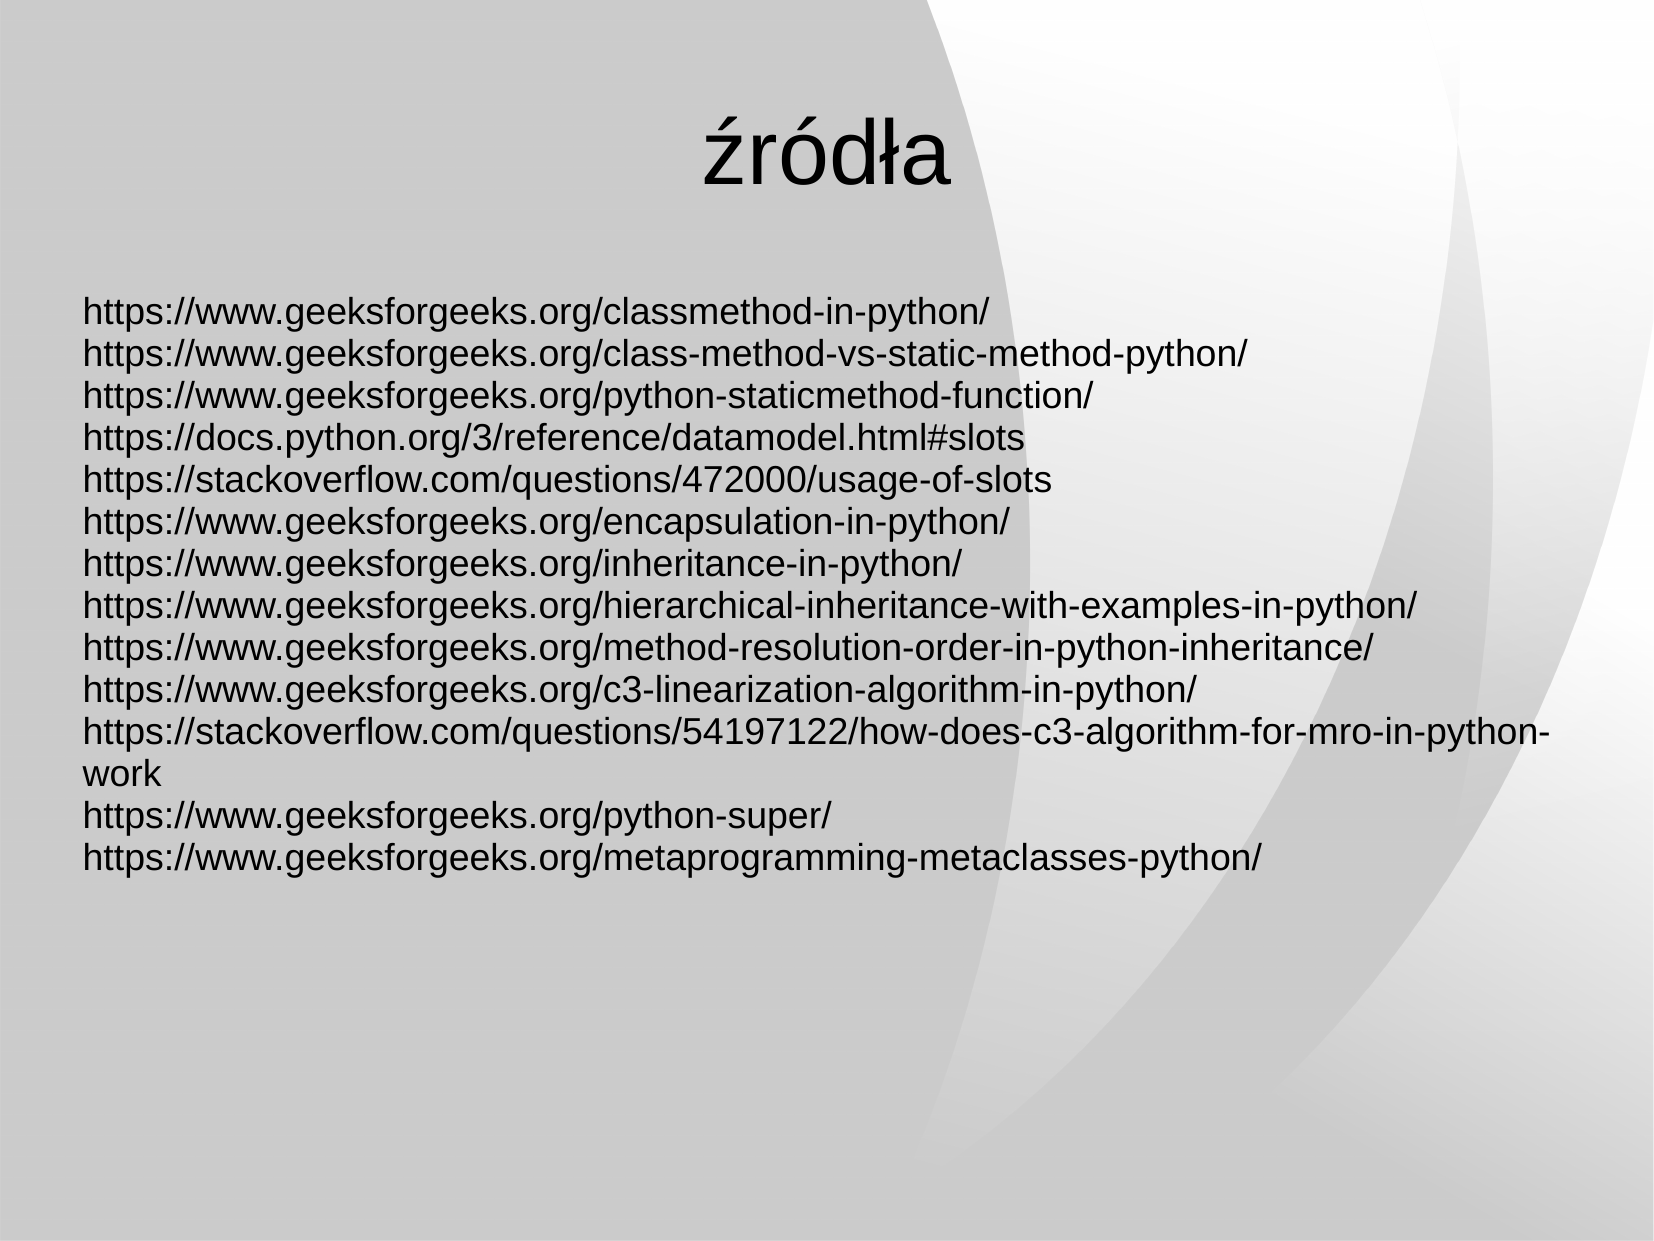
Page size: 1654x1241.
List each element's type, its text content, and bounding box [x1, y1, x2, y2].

title źródła [82, 49, 1571, 257]
subtitle https://www.geeksforgeeks.org/classmethod-in-python/ https://www.geeksforgeeks.org/class-method-vs-static-method-python/ https://www.geeksforgeeks.org/python-staticmethod-function/ https://docs.python.org/3/reference/datamodel.html#slots https://stackoverflow.com/questions/472000/usage-of-slots https://www.geeksforgeeks.org/encapsulation-in-python/ https://www.geeksforgeeks.org/inheritance-in-python/ https://www.geeksforgeeks.org/hierarchical-inheritance-with-examples-in-python/ https://www.geeksforgeeks.org/method-resolution-order-in-python-inheritance/ https://www.geeksforgeeks.org/c3-linearization-algorithm-in-python/ https://stackoverflow.com/questions/54197122/how-does-c3-algorithm-for-mro-in-python-work https://www.geeksforgeeks.org/python-super/ https://www.geeksforgeeks.org/metaprogramming-metaclasses-python/ [82, 290, 1571, 1109]
picture [0, 0, 1654, 1241]
